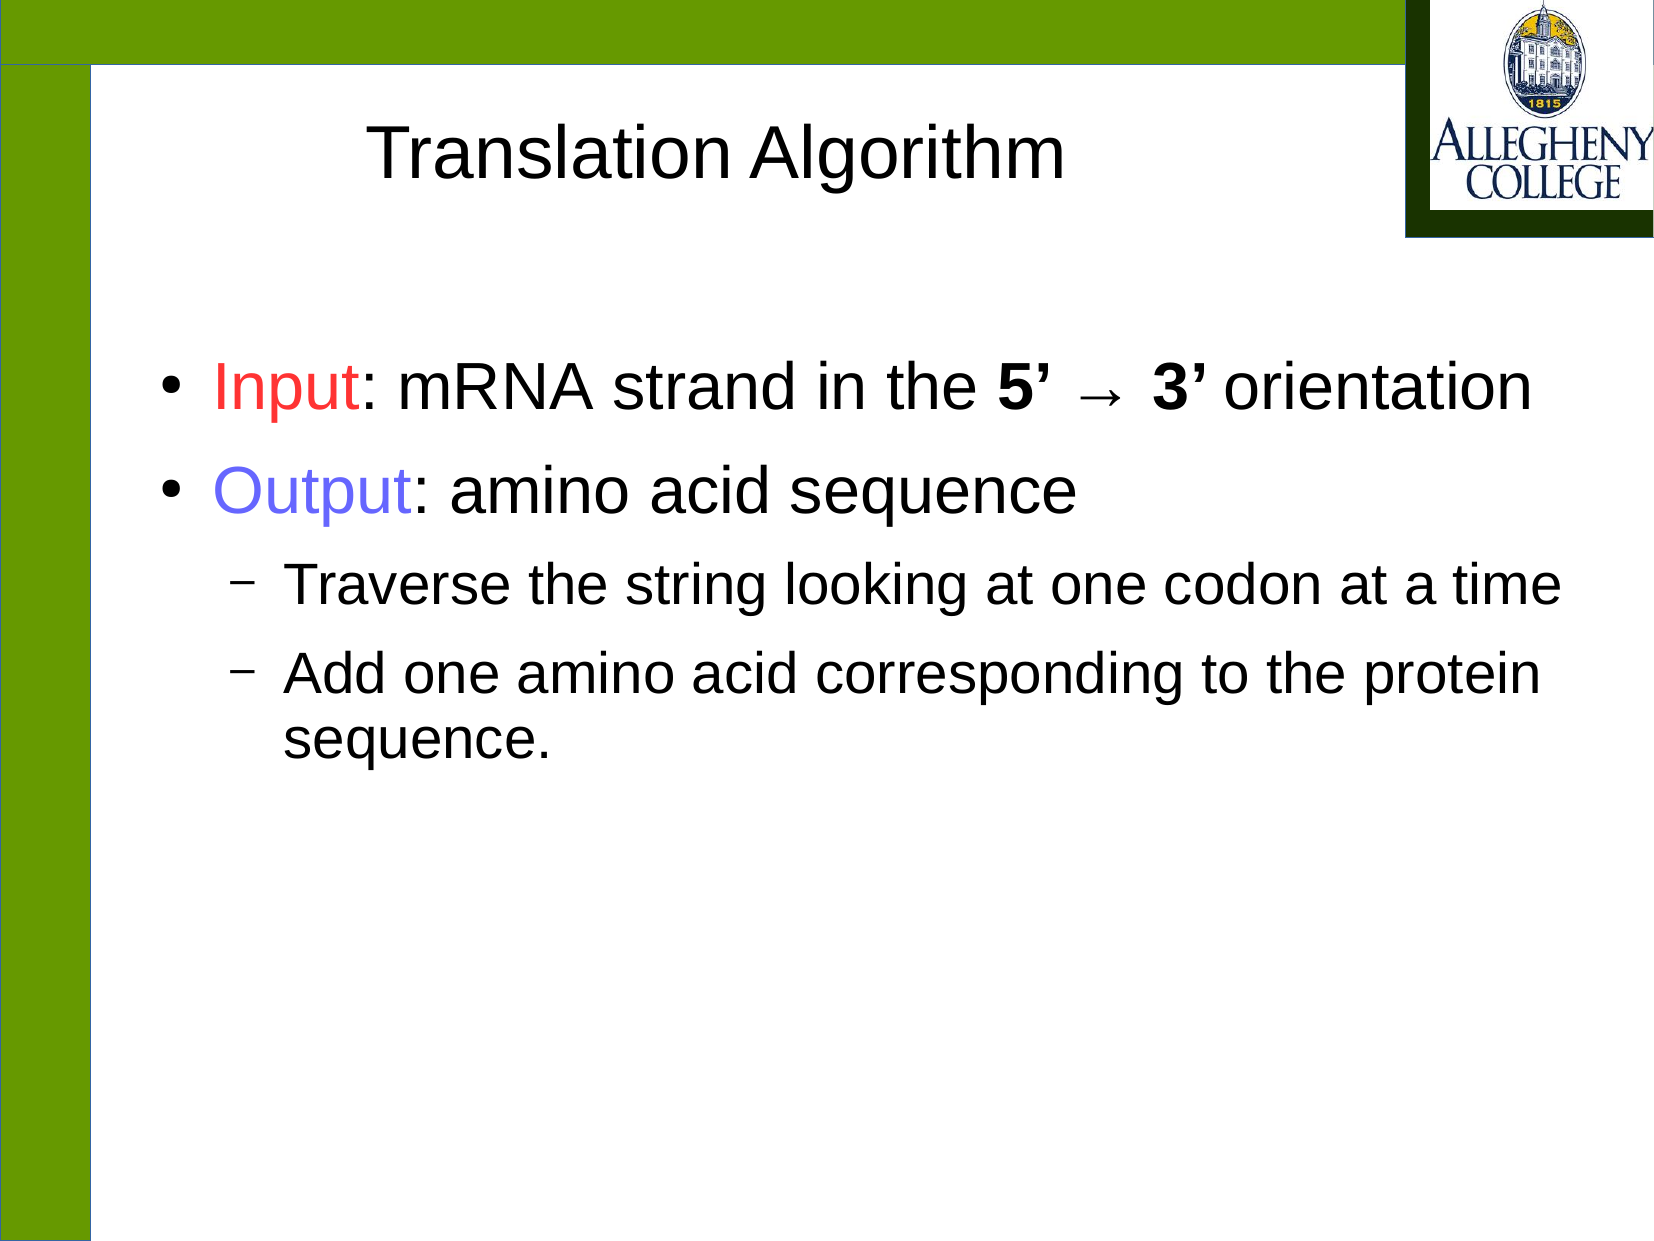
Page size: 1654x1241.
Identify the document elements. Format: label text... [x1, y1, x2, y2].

title Translation Algorithm [112, 65, 1321, 257]
text_box [0, 0, 1654, 1241]
picture [1430, 0, 1654, 210]
list Input: mRNA strand in the 5’ → 3’ orientation Output: amino acid sequence Traverse the string looking at one codon at a time Add one amino acid corresponding to the protein sequence. [141, 349, 1630, 901]
